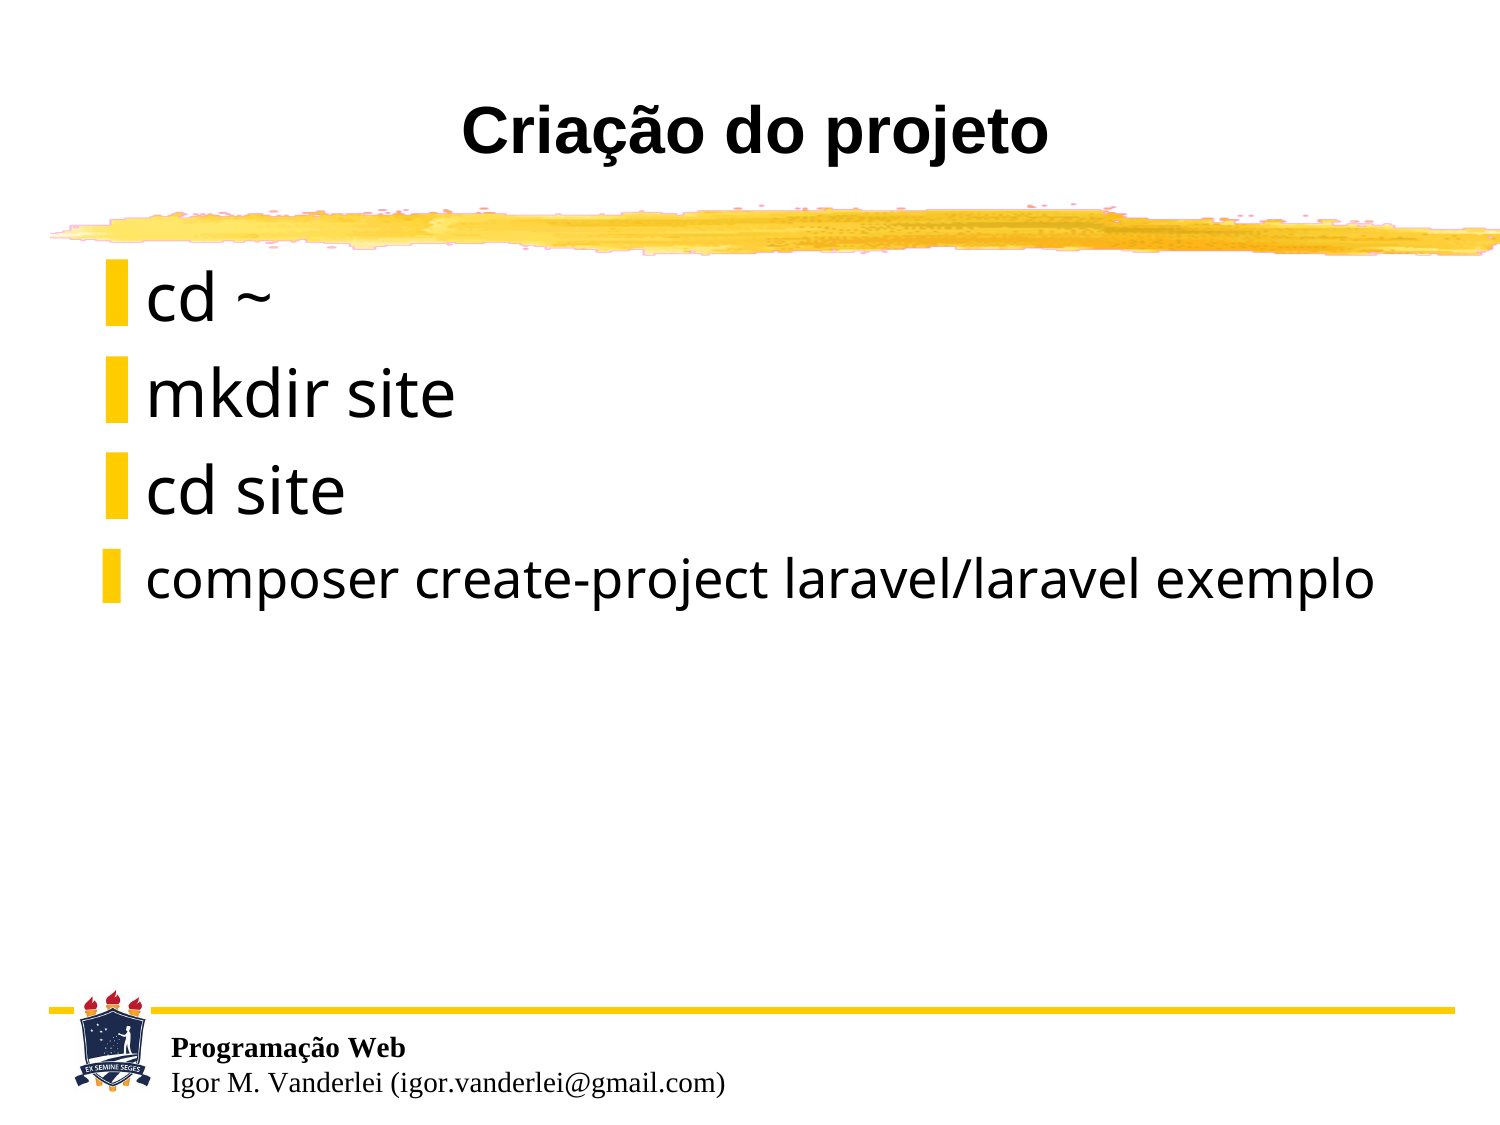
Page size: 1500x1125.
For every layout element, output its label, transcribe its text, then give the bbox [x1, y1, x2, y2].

picture [50, 198, 1500, 267]
picture [74, 990, 151, 1093]
list cd ~ mkdir site cd site composer create-project laravel/laravel exemplo [74, 246, 1417, 990]
title Criação do projeto [24, 54, 1488, 175]
